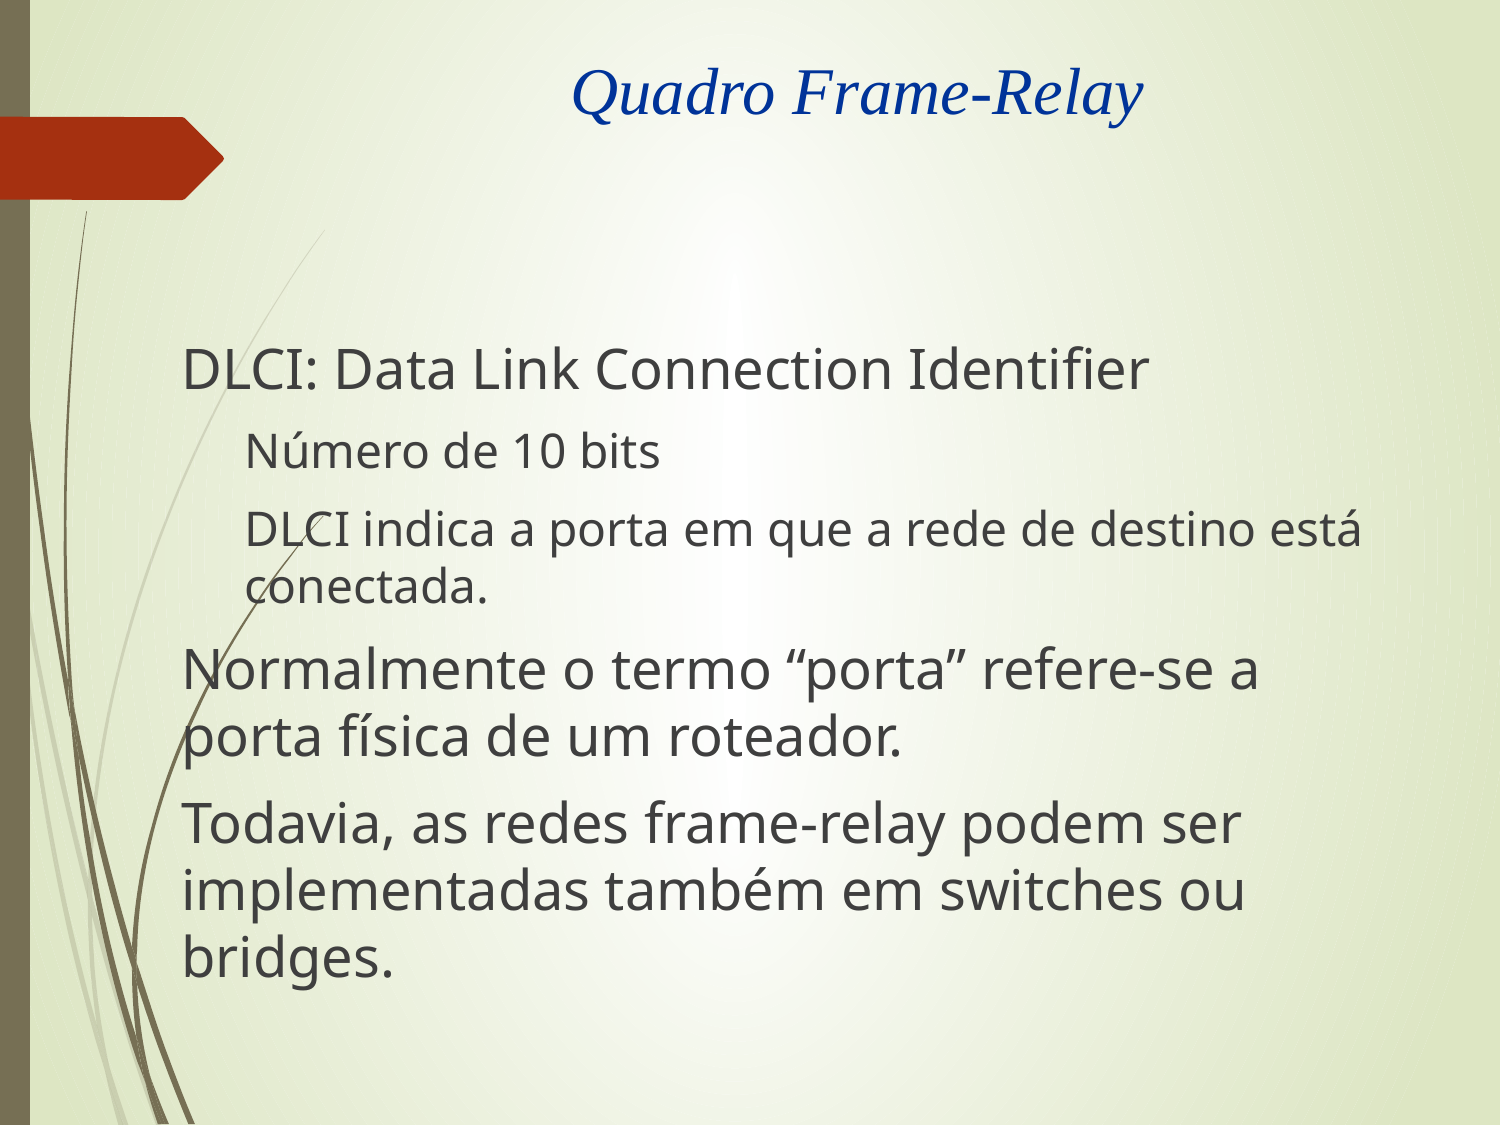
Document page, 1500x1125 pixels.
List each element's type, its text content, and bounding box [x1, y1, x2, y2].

text_box Quadro Frame-Relay [555, 39, 1162, 136]
list DLCI: Data Link Connection Identifier Número de 10 bits DLCI indica a porta em que a rede de destino está conectada. Normalmente o termo “porta” refere-se a porta física de um roteador. Todavia, as redes frame-relay podem ser implementadas também em switches ou bridges. [112, 326, 1387, 1000]
